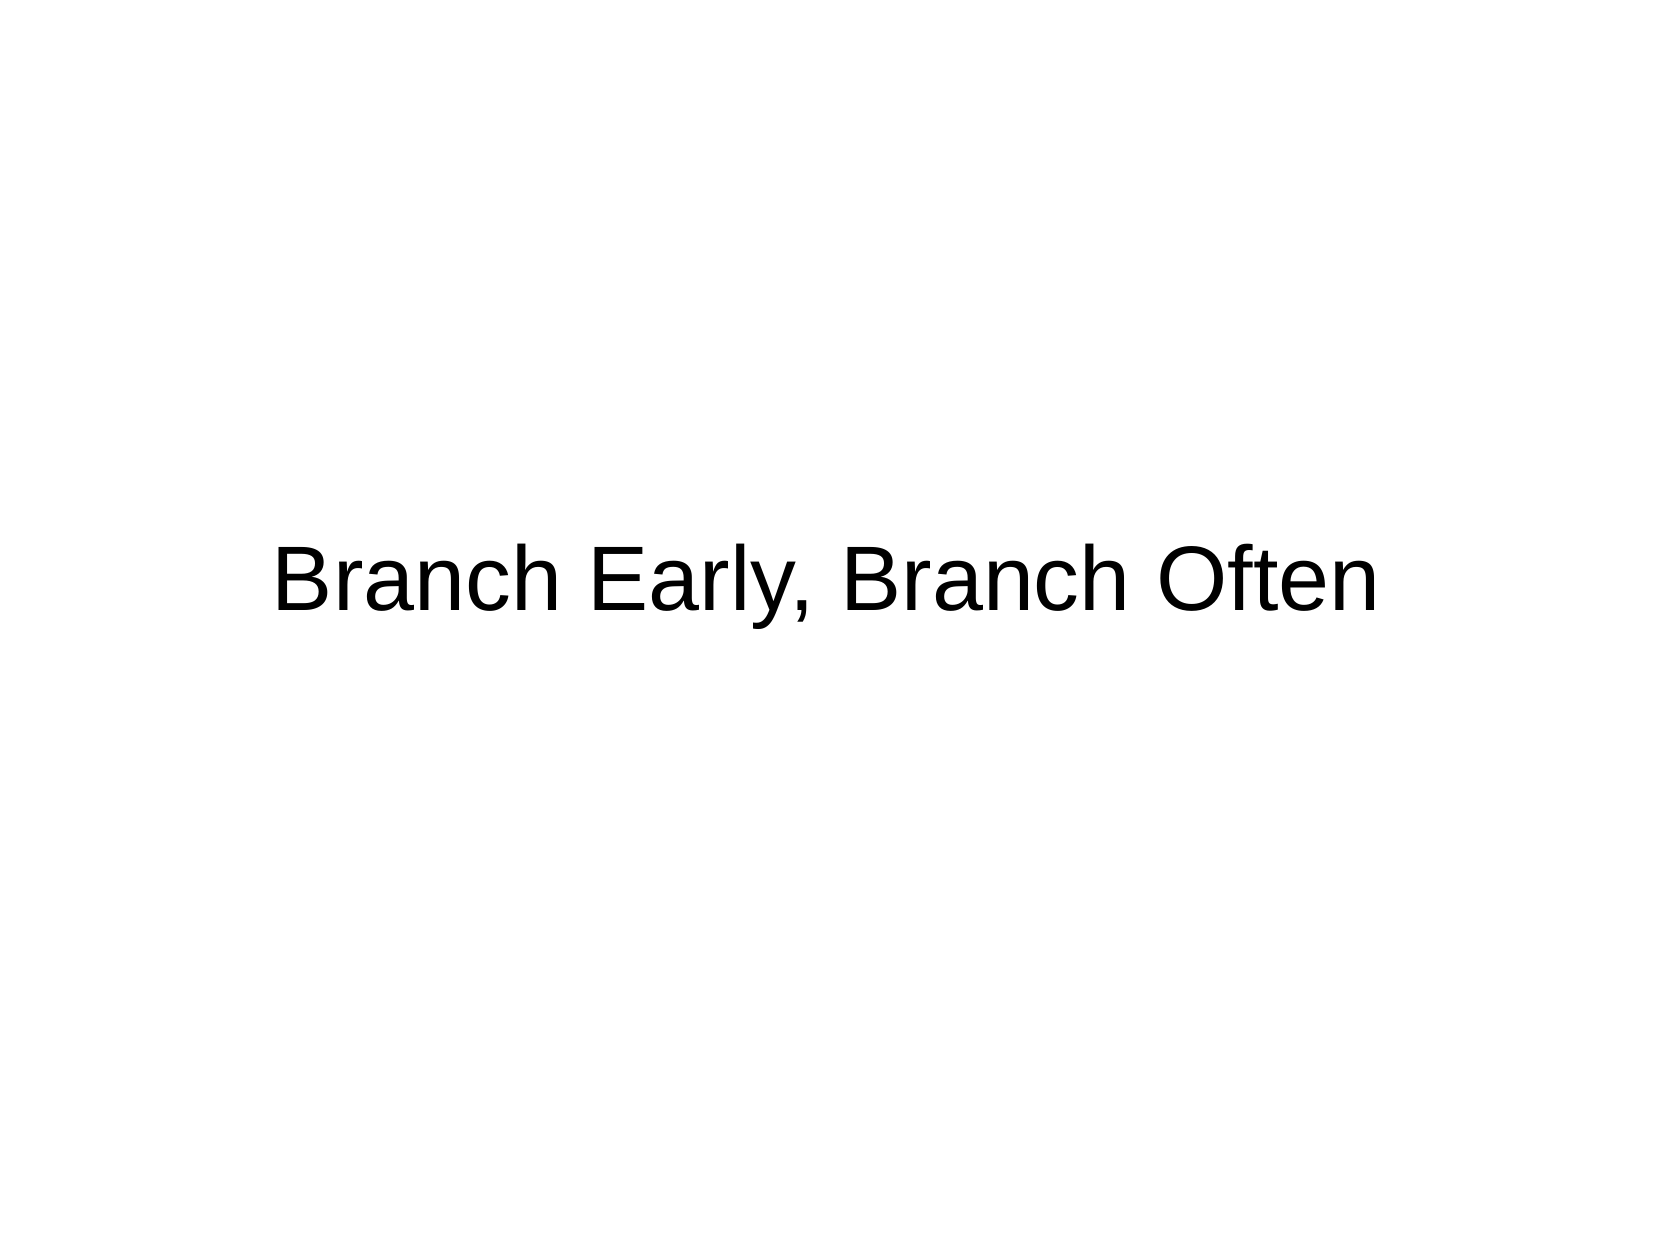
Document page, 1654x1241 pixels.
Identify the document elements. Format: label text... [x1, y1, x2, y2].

subtitle Branch Early, Branch Often [82, 49, 1571, 1109]
